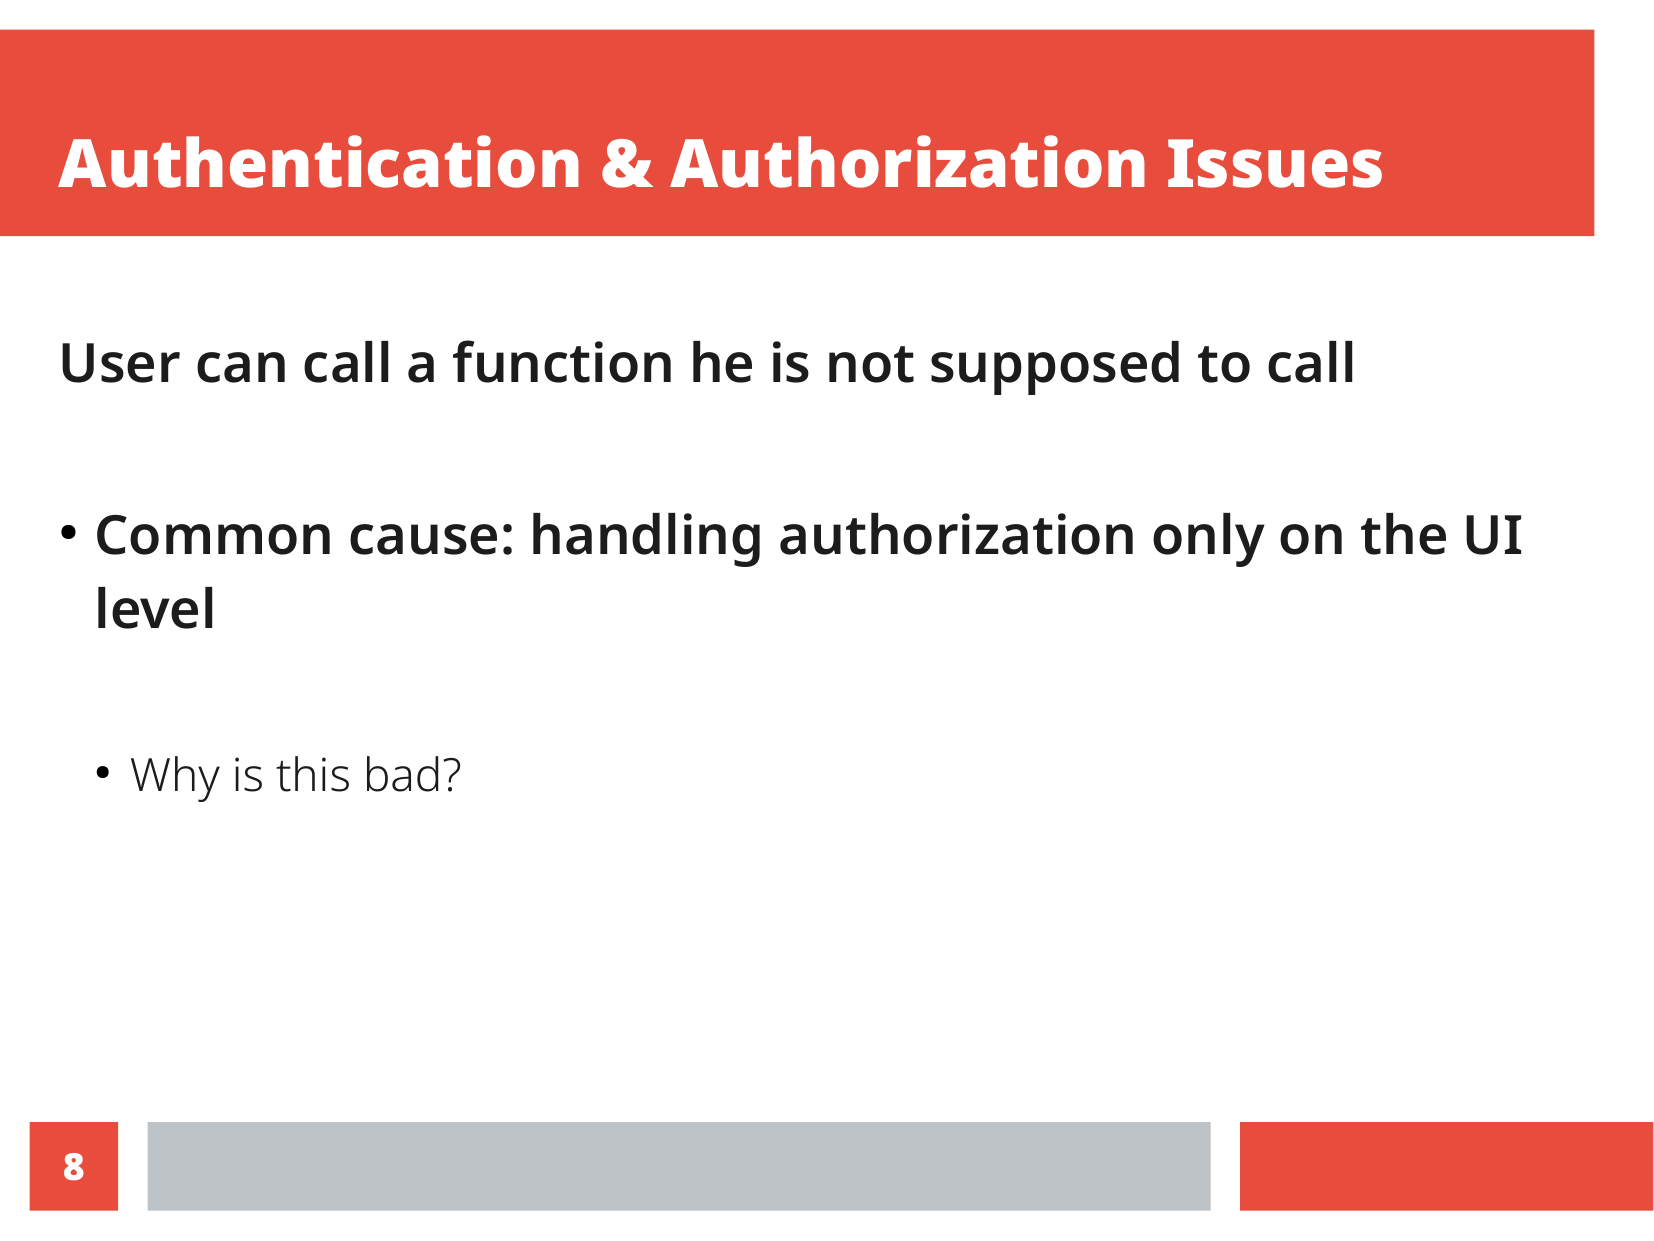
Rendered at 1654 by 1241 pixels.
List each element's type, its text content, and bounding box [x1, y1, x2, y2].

list User can call a function he is not supposed to call Common cause: handling authorization only on the UI level Why is this bad? [59, 324, 1565, 1093]
title Authentication & Authorization Issues [59, 59, 1595, 207]
